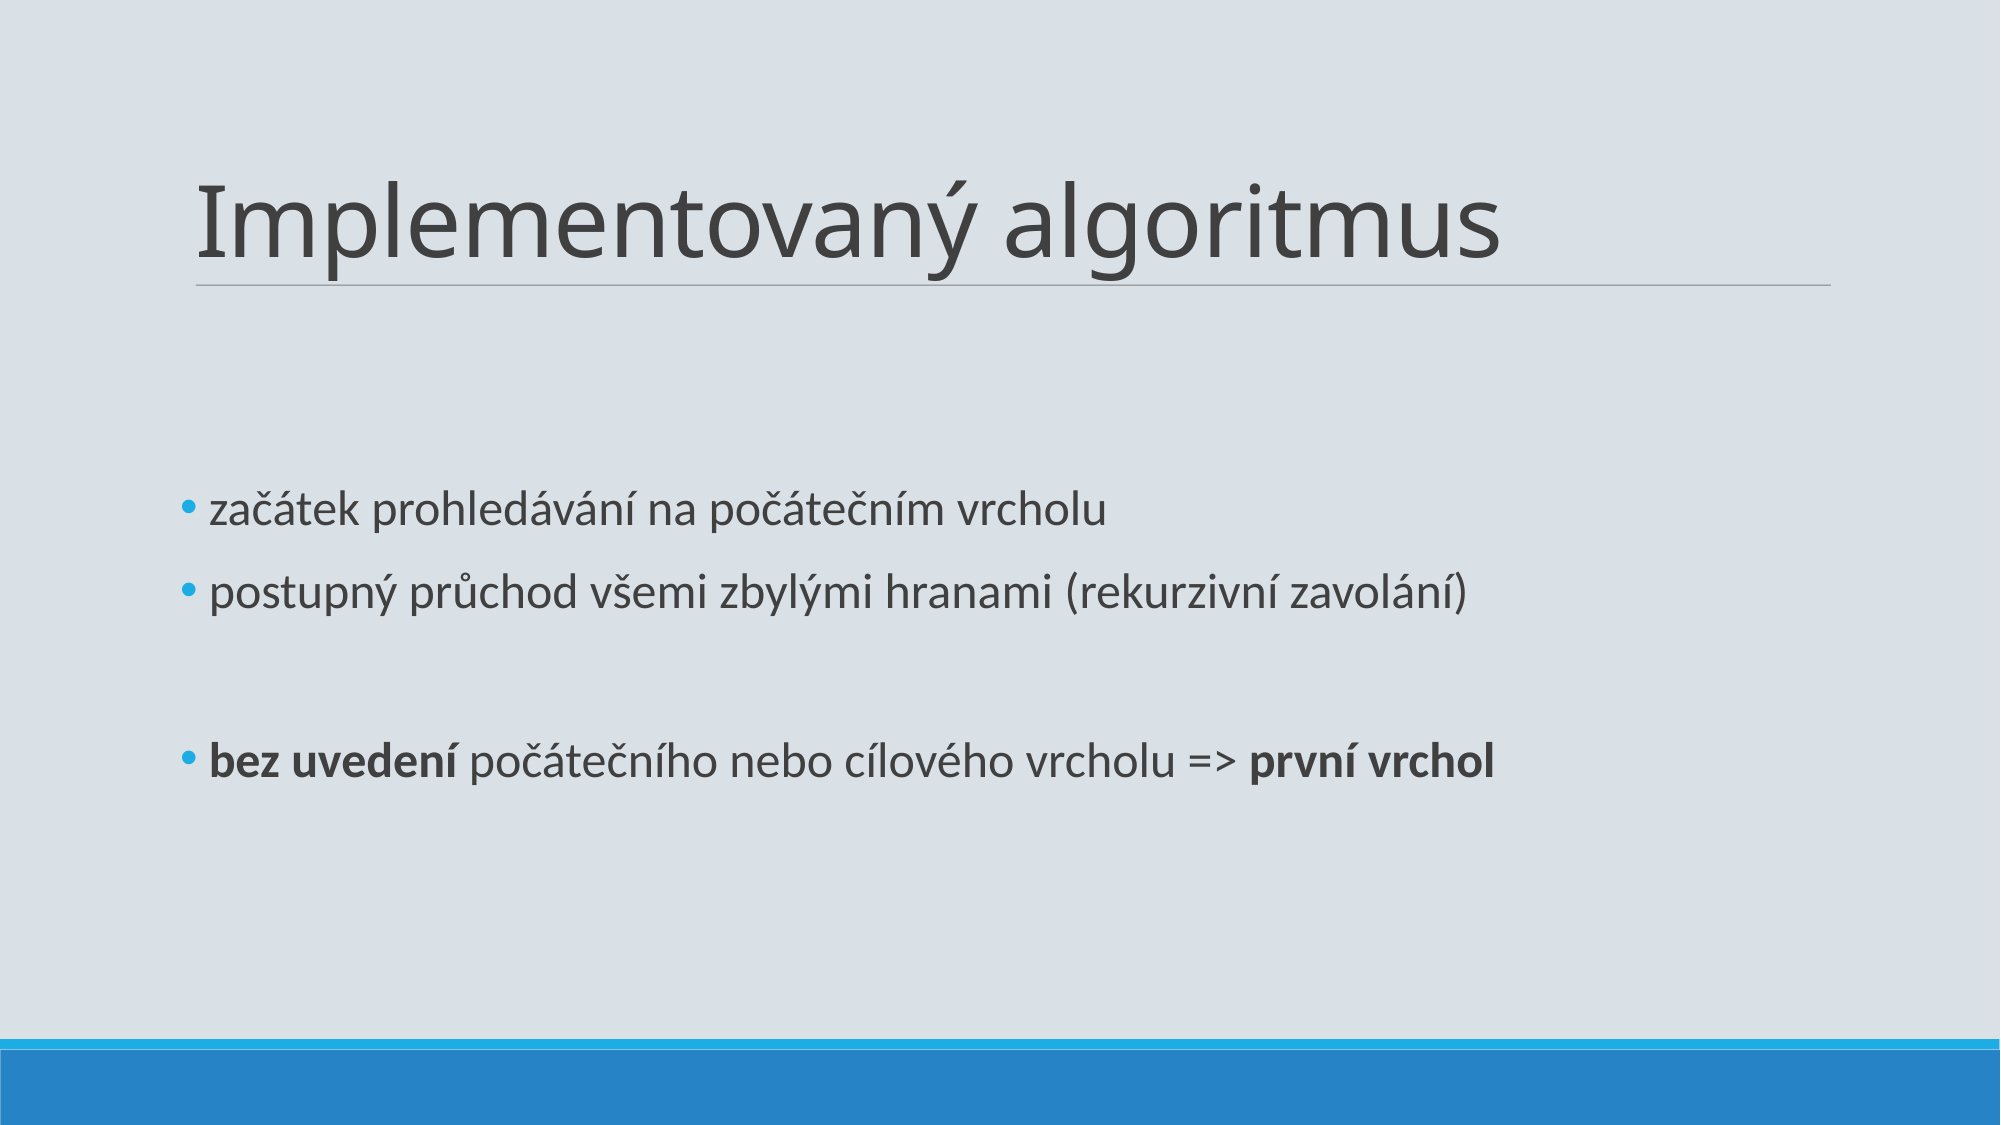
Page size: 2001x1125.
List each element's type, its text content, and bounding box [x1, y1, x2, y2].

list začátek prohledávání na počátečním vrcholu postupný průchod všemi zbylými hranami (rekurzivní zavolání) bez uvedení počátečního nebo cílového vrcholu => první vrchol [180, 302, 1830, 963]
title Implementovaný algoritmus [180, 47, 1830, 285]
